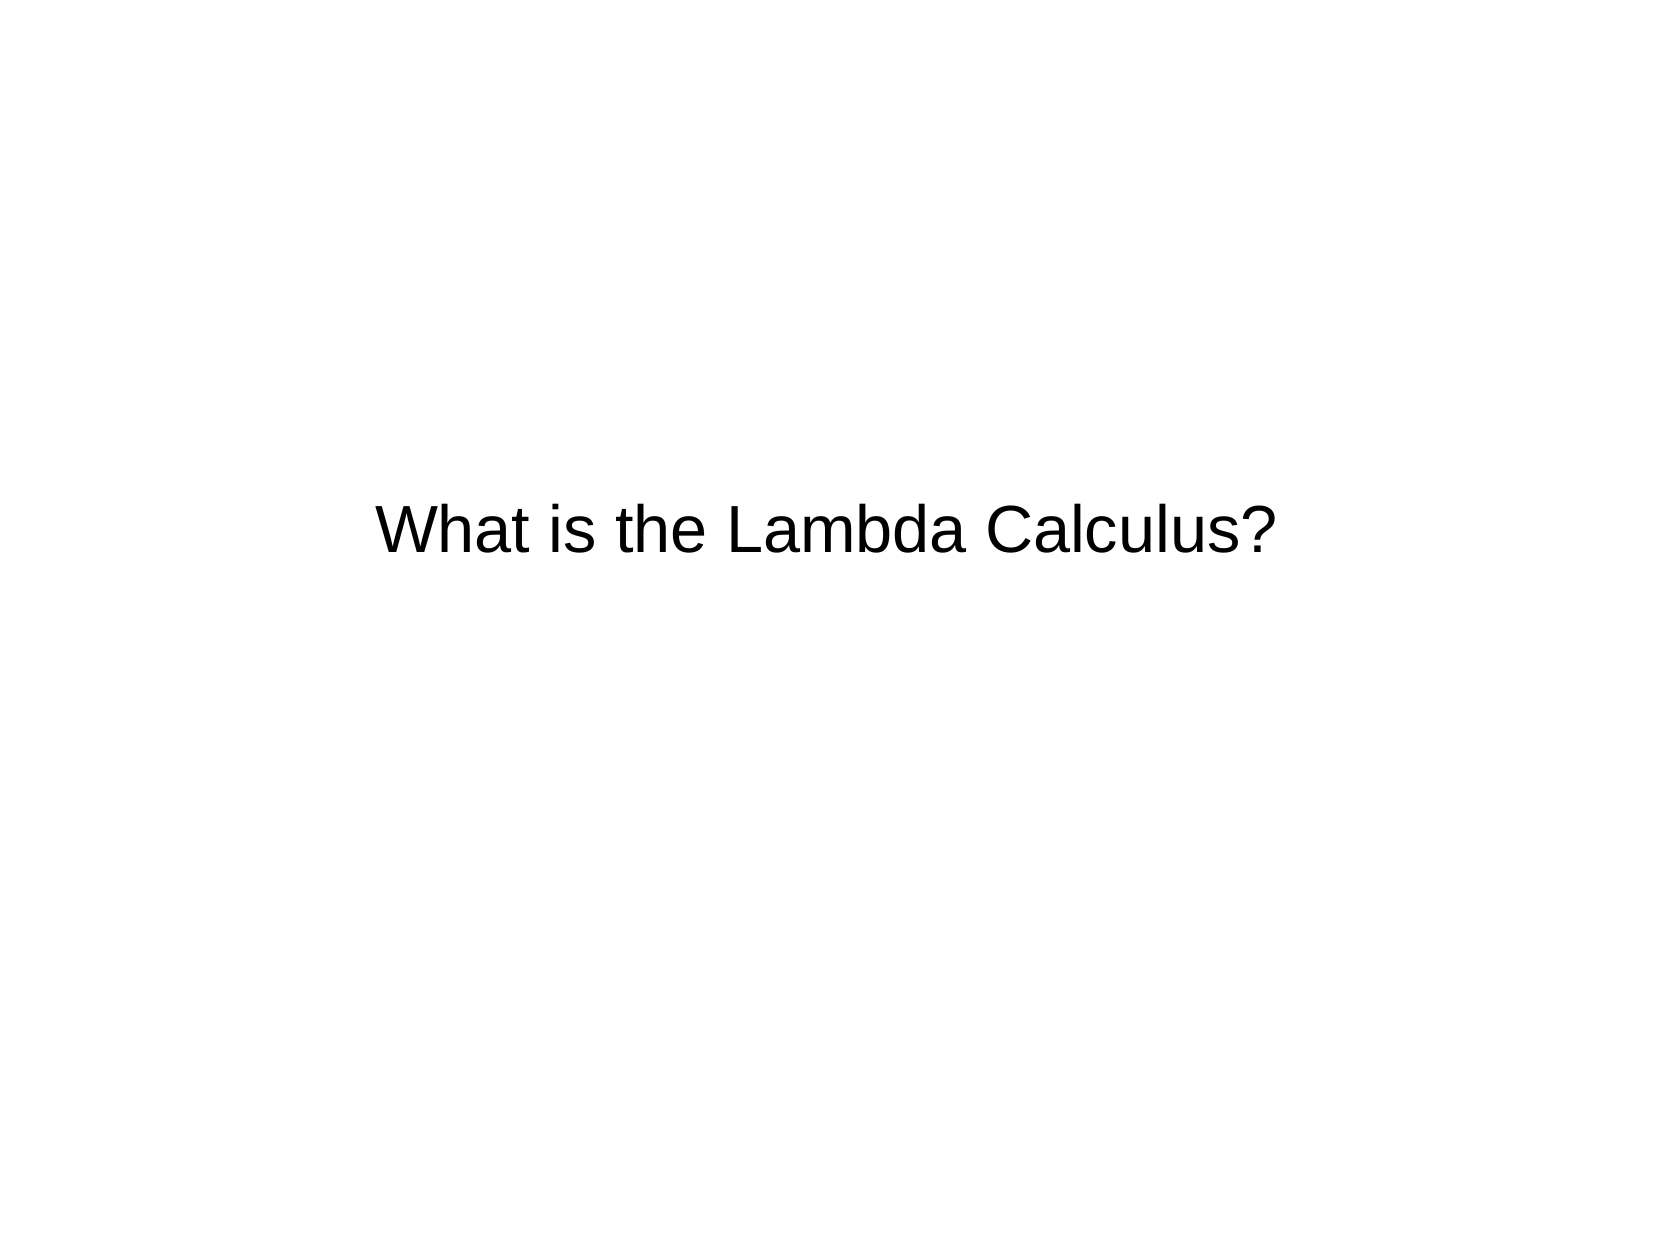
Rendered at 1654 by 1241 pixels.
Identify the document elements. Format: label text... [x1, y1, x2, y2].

subtitle What is the Lambda Calculus? [82, 49, 1571, 1010]
